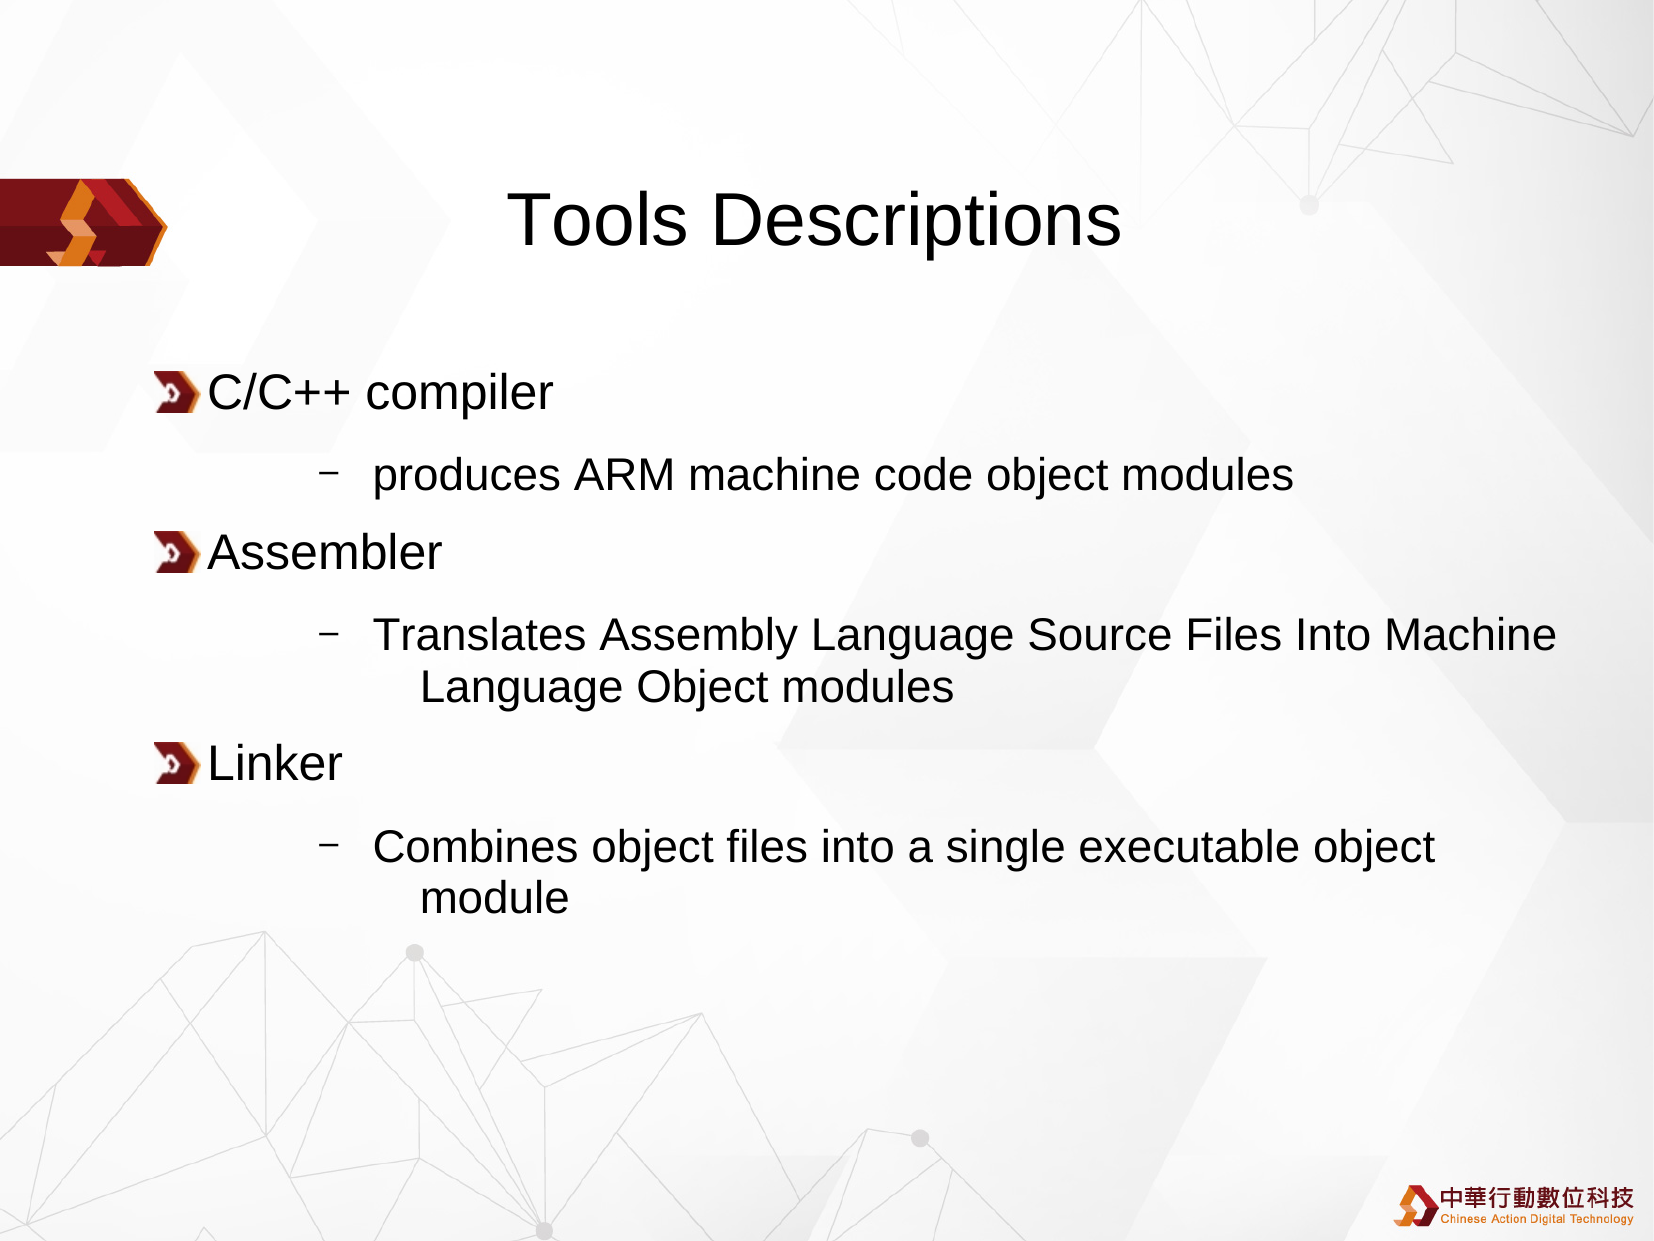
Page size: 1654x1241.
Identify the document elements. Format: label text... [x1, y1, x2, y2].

list C/C++ compiler produces ARM machine code object modules Assembler Translates Assembly Language Source Files Into Machine Language Object modules Linker Combines object files into a single executable object module [136, 363, 1589, 1118]
picture [0, 0, 1654, 1241]
title Tools Descriptions [120, 135, 1509, 304]
